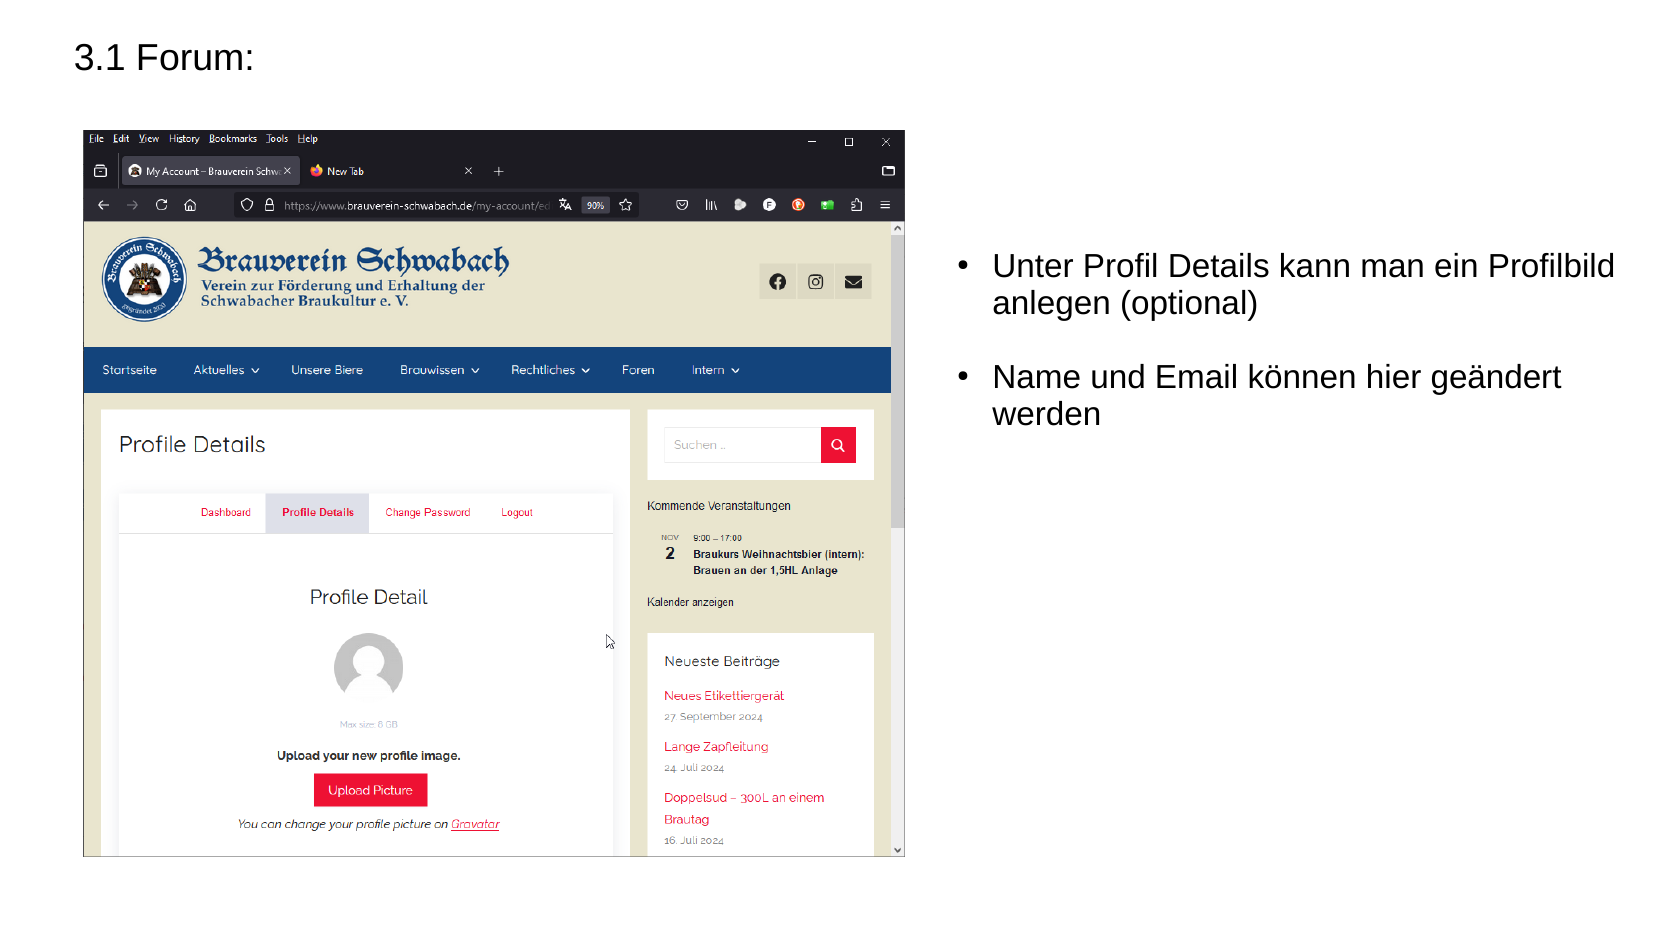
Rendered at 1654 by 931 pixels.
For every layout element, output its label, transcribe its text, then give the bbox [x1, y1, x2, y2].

text_box Unter Profil Details kann man ein Profilbild anlegen (optional) Name und Email können hier geändert werden [942, 239, 1652, 890]
text_box 3.1 Forum: [59, 29, 270, 87]
picture [83, 130, 905, 857]
